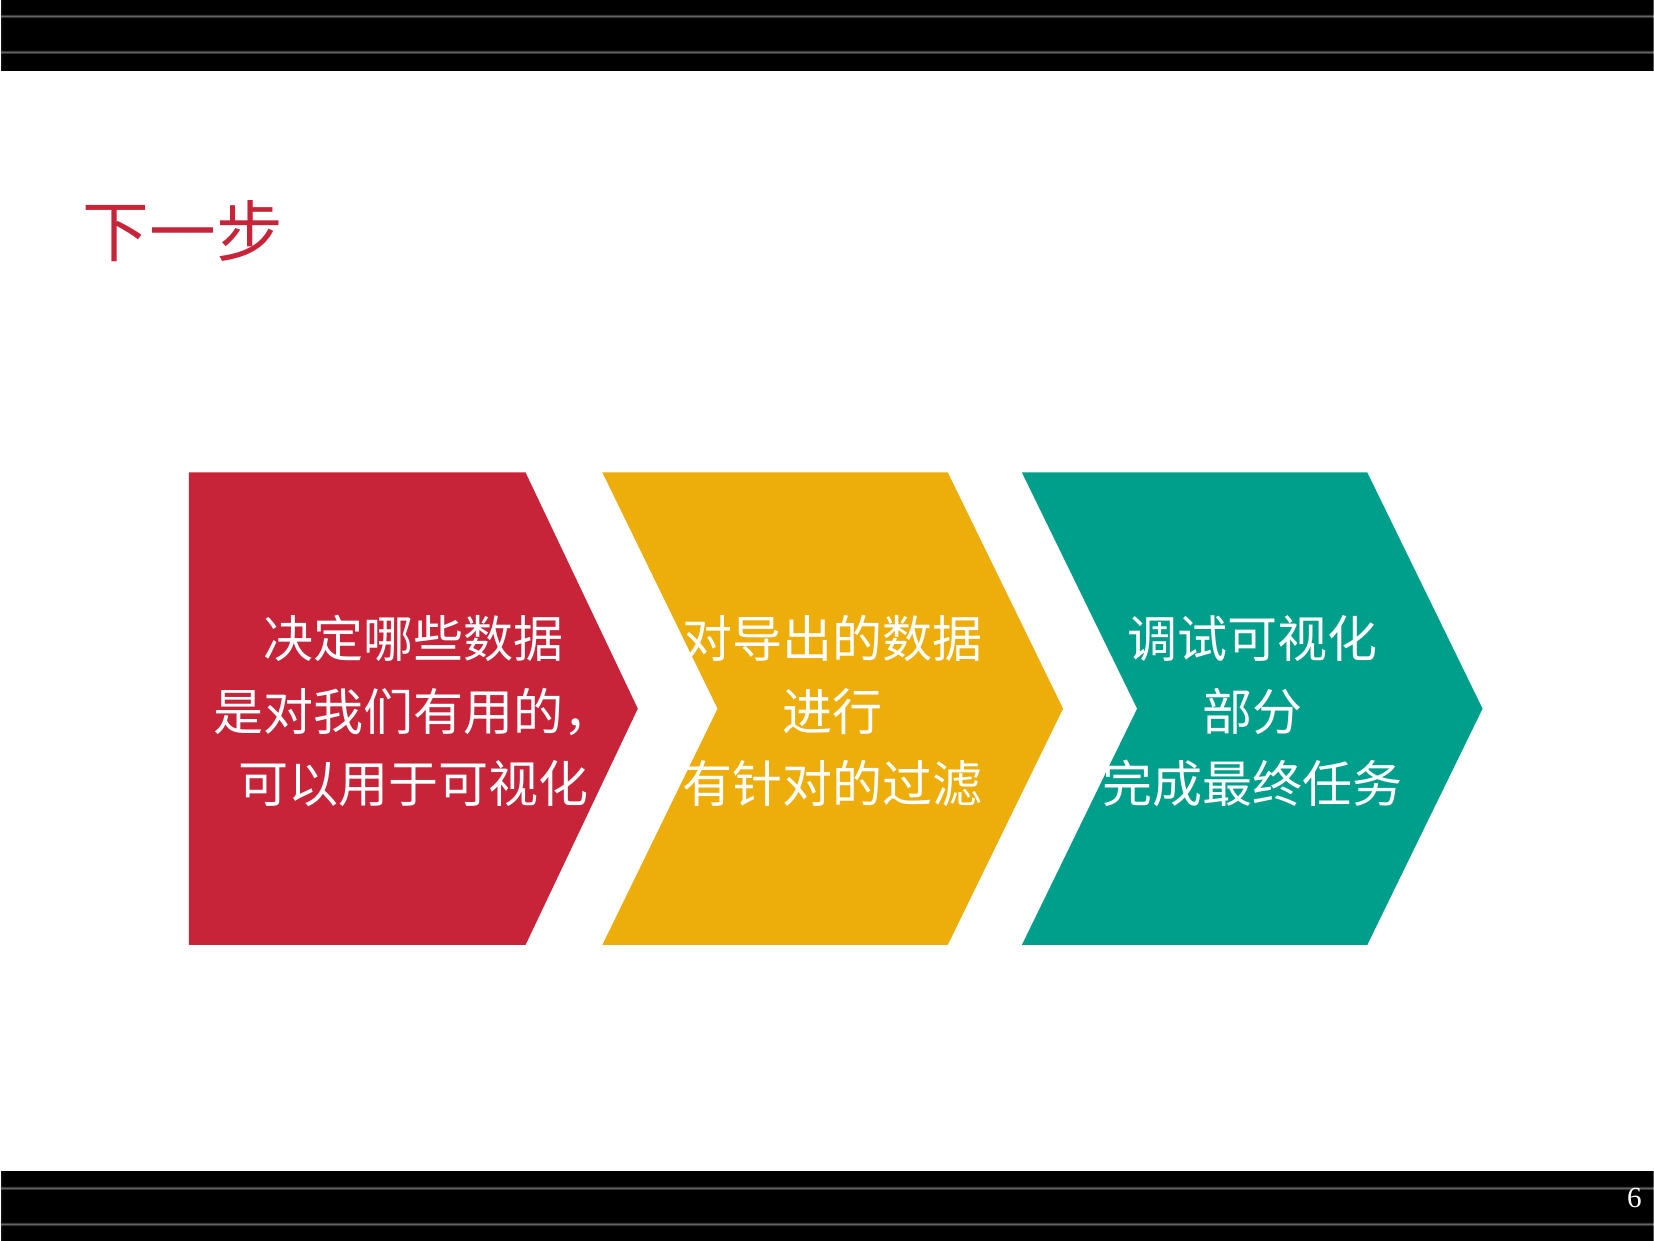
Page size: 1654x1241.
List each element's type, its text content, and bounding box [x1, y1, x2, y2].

text_box 决定哪些数据 是对我们有用的， 可以用于可视化 [188, 472, 638, 945]
title 下一步 [82, 123, 1571, 331]
text_box 调试可视化 部分 完成最终任务 [1021, 472, 1483, 945]
picture [1, 1171, 1654, 1241]
text_box 对导出的数据 进行 有针对的过滤 [602, 472, 1064, 945]
picture [1, 0, 1654, 71]
